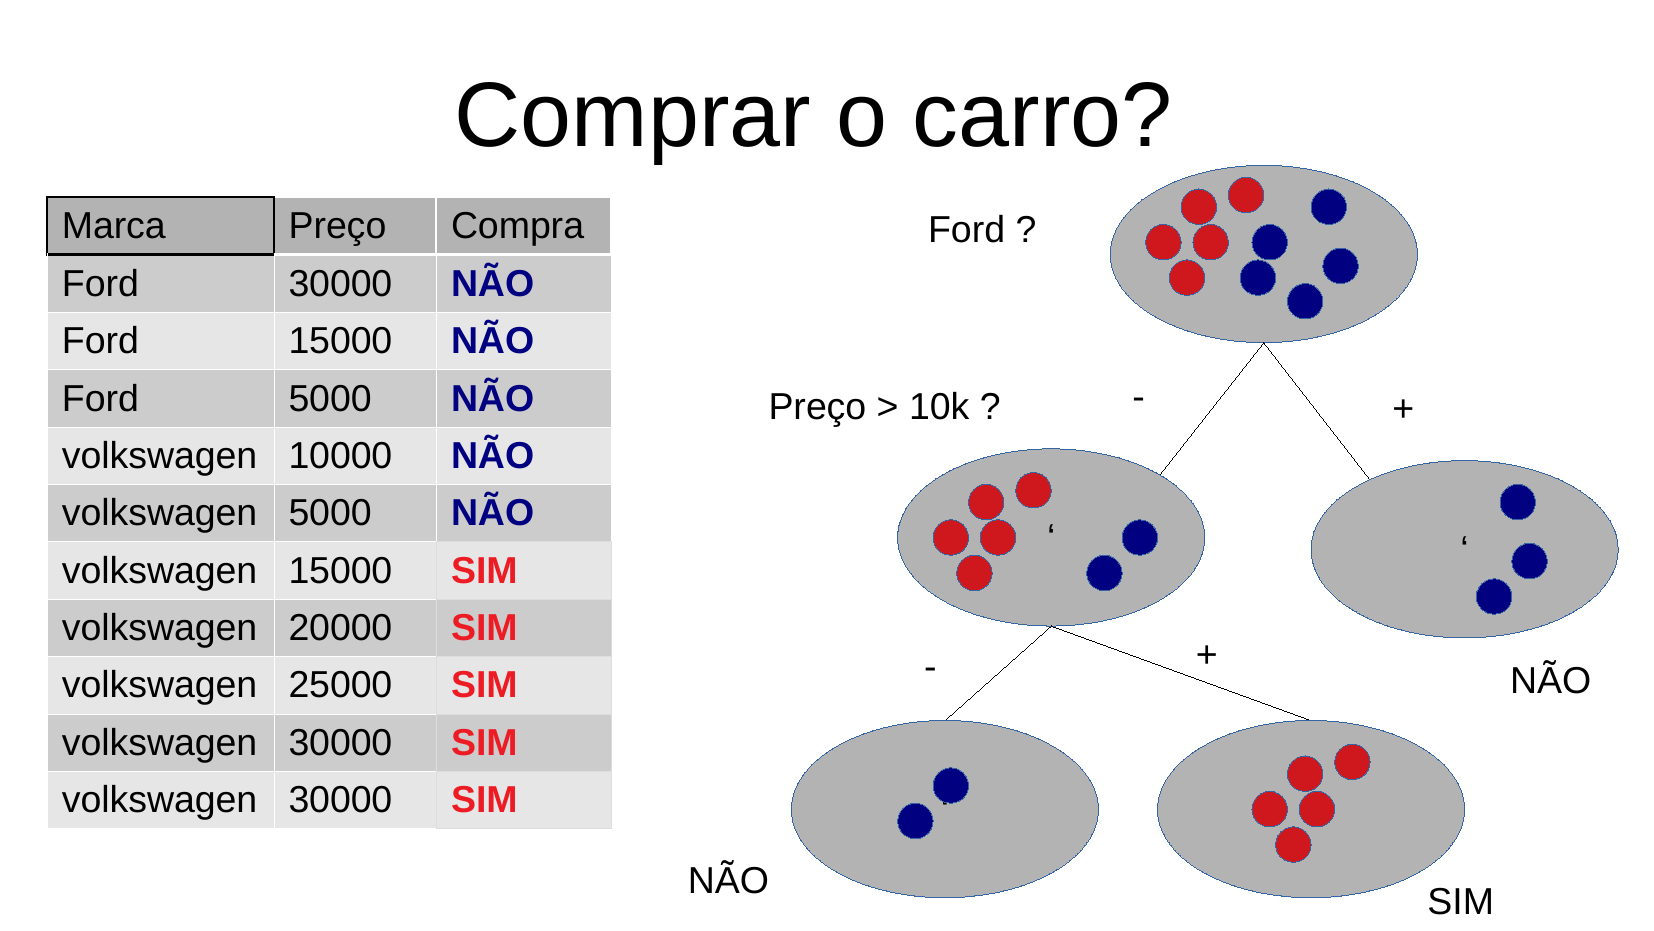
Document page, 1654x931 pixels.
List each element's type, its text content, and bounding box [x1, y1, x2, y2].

table_cell Ford [48, 256, 274, 312]
table_cell 15000 [275, 313, 436, 369]
text_box ‘ [897, 448, 1205, 627]
table_cell volkswagen [48, 542, 274, 599]
table_cell 20000 [275, 600, 436, 656]
text_box SIM [1412, 873, 1510, 931]
text_box Ford ? [913, 200, 1052, 258]
table_cell NÃO [437, 370, 611, 427]
text_box + [1377, 380, 1430, 438]
text_box + [1181, 625, 1233, 683]
text_box [1181, 188, 1229, 260]
table_cell SIM [437, 657, 611, 714]
text_box - [1117, 368, 1160, 426]
table_cell NÃO [437, 256, 611, 312]
text_box ‘ [1157, 720, 1465, 898]
table_cell SIM [437, 772, 611, 828]
table_cell NÃO [437, 428, 611, 484]
text_box [1228, 177, 1264, 213]
text_box - [909, 637, 952, 695]
text_box [933, 767, 969, 804]
text_box [1145, 224, 1182, 260]
table_cell 30000 [275, 256, 436, 312]
table_cell NÃO [437, 485, 611, 541]
table_cell volkswagen [48, 428, 274, 484]
table_cell volkswagen [48, 600, 274, 656]
text_box NÃO [673, 852, 785, 910]
table_cell Ford [48, 370, 274, 427]
table_cell volkswagen [48, 715, 274, 771]
text_box [1311, 188, 1347, 225]
text_box [1122, 519, 1158, 556]
table_cell 5000 [275, 485, 436, 541]
table_cell volkswagen [48, 657, 274, 714]
text_box NÃO [1495, 651, 1607, 709]
text_box ‘ [1311, 460, 1619, 638]
table_cell 30000 [275, 772, 436, 828]
table_cell SIM [437, 542, 611, 599]
table_cell SIM [437, 715, 611, 771]
text_box Preço > 10k ? [753, 377, 1016, 435]
table_cell volkswagen [48, 485, 274, 541]
text_box ‘ [1110, 165, 1418, 343]
text_box [1287, 283, 1323, 319]
table_cell 25000 [275, 657, 436, 714]
title Comprar o carro? [82, 37, 1571, 193]
text_box [933, 519, 969, 556]
text_box [1251, 791, 1288, 827]
text_box [968, 484, 1016, 556]
text_box [1086, 555, 1123, 591]
table_cell 5000 [275, 370, 436, 427]
table_cell SIM [437, 600, 611, 656]
table_cell 30000 [275, 715, 436, 771]
text_box [1511, 543, 1548, 579]
text_box [1015, 472, 1052, 508]
text_box [1287, 755, 1335, 827]
text_box [897, 803, 934, 839]
table_header Preço [275, 198, 435, 253]
table_cell NÃO [437, 313, 611, 369]
text_box [1275, 826, 1312, 863]
text_box [1500, 484, 1536, 520]
table_cell 10000 [275, 428, 436, 484]
table_header Marca [48, 198, 273, 253]
table_cell Ford [48, 313, 274, 369]
text_box [956, 555, 993, 591]
text_box [1169, 259, 1205, 296]
text_box [1322, 248, 1359, 284]
text_box ‘ [791, 720, 1099, 898]
text_box [1334, 744, 1371, 780]
table_header Compra [437, 198, 610, 253]
table_cell 15000 [275, 542, 436, 599]
table_cell volkswagen [48, 772, 274, 828]
text_box [1476, 578, 1512, 615]
text_box [1240, 224, 1288, 296]
